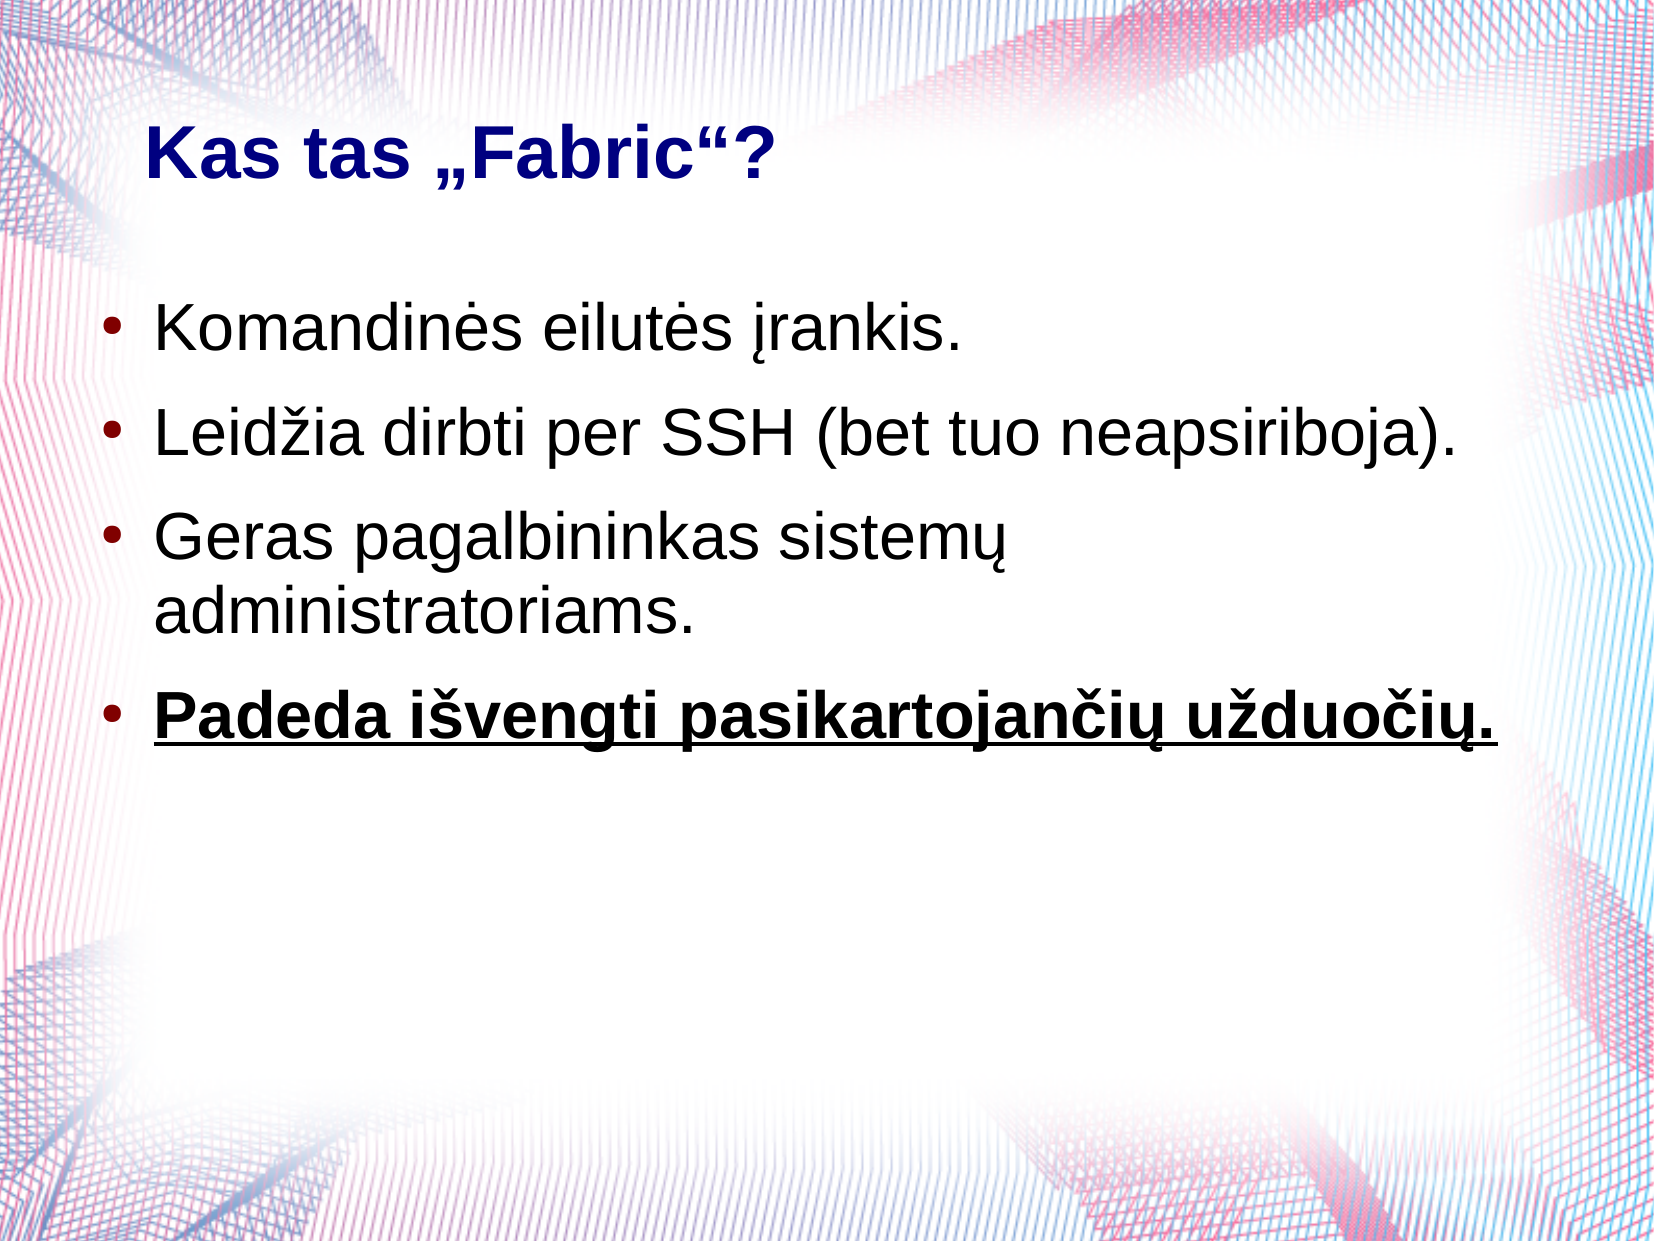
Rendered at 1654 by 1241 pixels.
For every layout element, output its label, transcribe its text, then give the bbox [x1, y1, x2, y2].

picture [0, 0, 1654, 1241]
title Kas tas „Fabric“? [82, 49, 1571, 257]
list Komandinės eilutės įrankis. Leidžia dirbti per SSH (bet tuo neapsiriboja). Geras pagalbininkas sistemų administratoriams. Padeda išvengti pasikartojančių užduočių. [82, 290, 1571, 1109]
